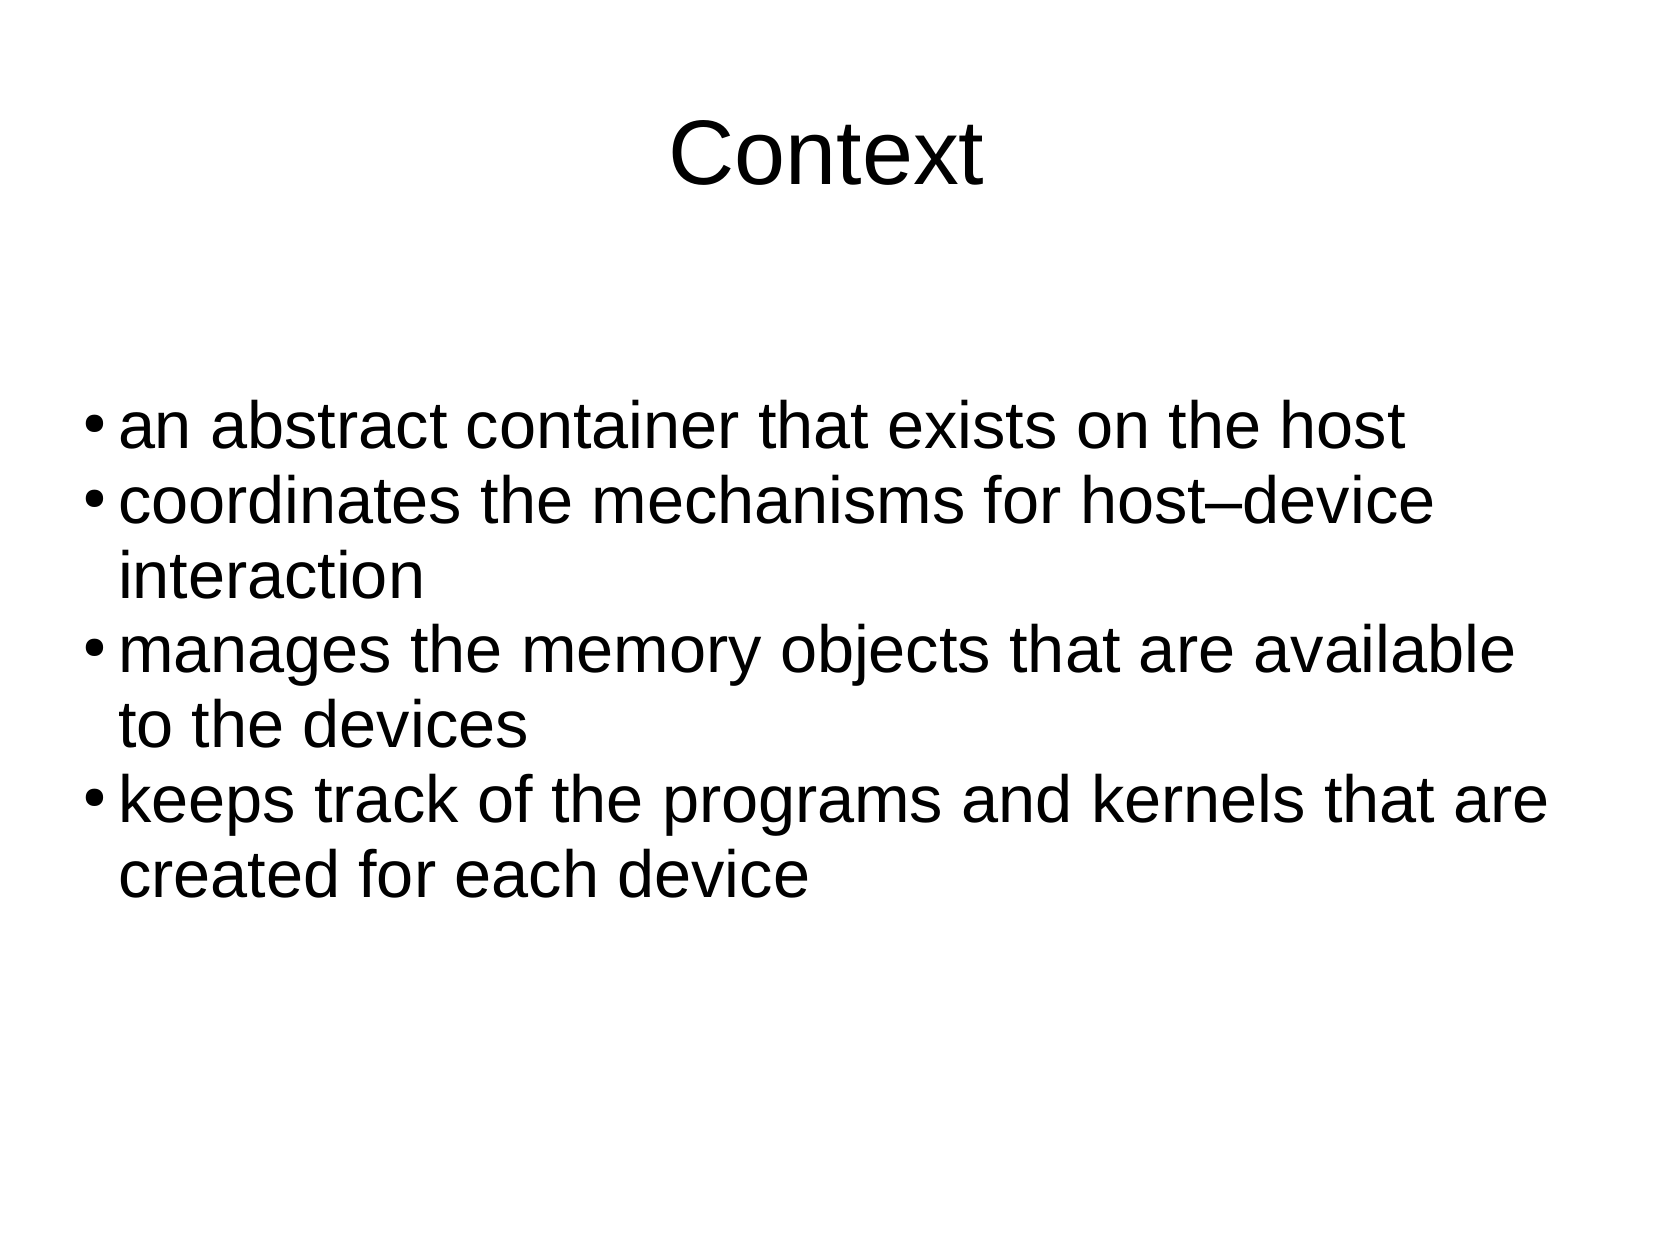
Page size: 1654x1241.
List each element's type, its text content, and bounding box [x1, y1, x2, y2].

subtitle an abstract container that exists on the host coordinates the mechanisms for host–device interaction manages the memory objects that are available to the devices keeps track of the programs and kernels that are created for each device [82, 290, 1571, 1010]
title Context [82, 49, 1571, 257]
